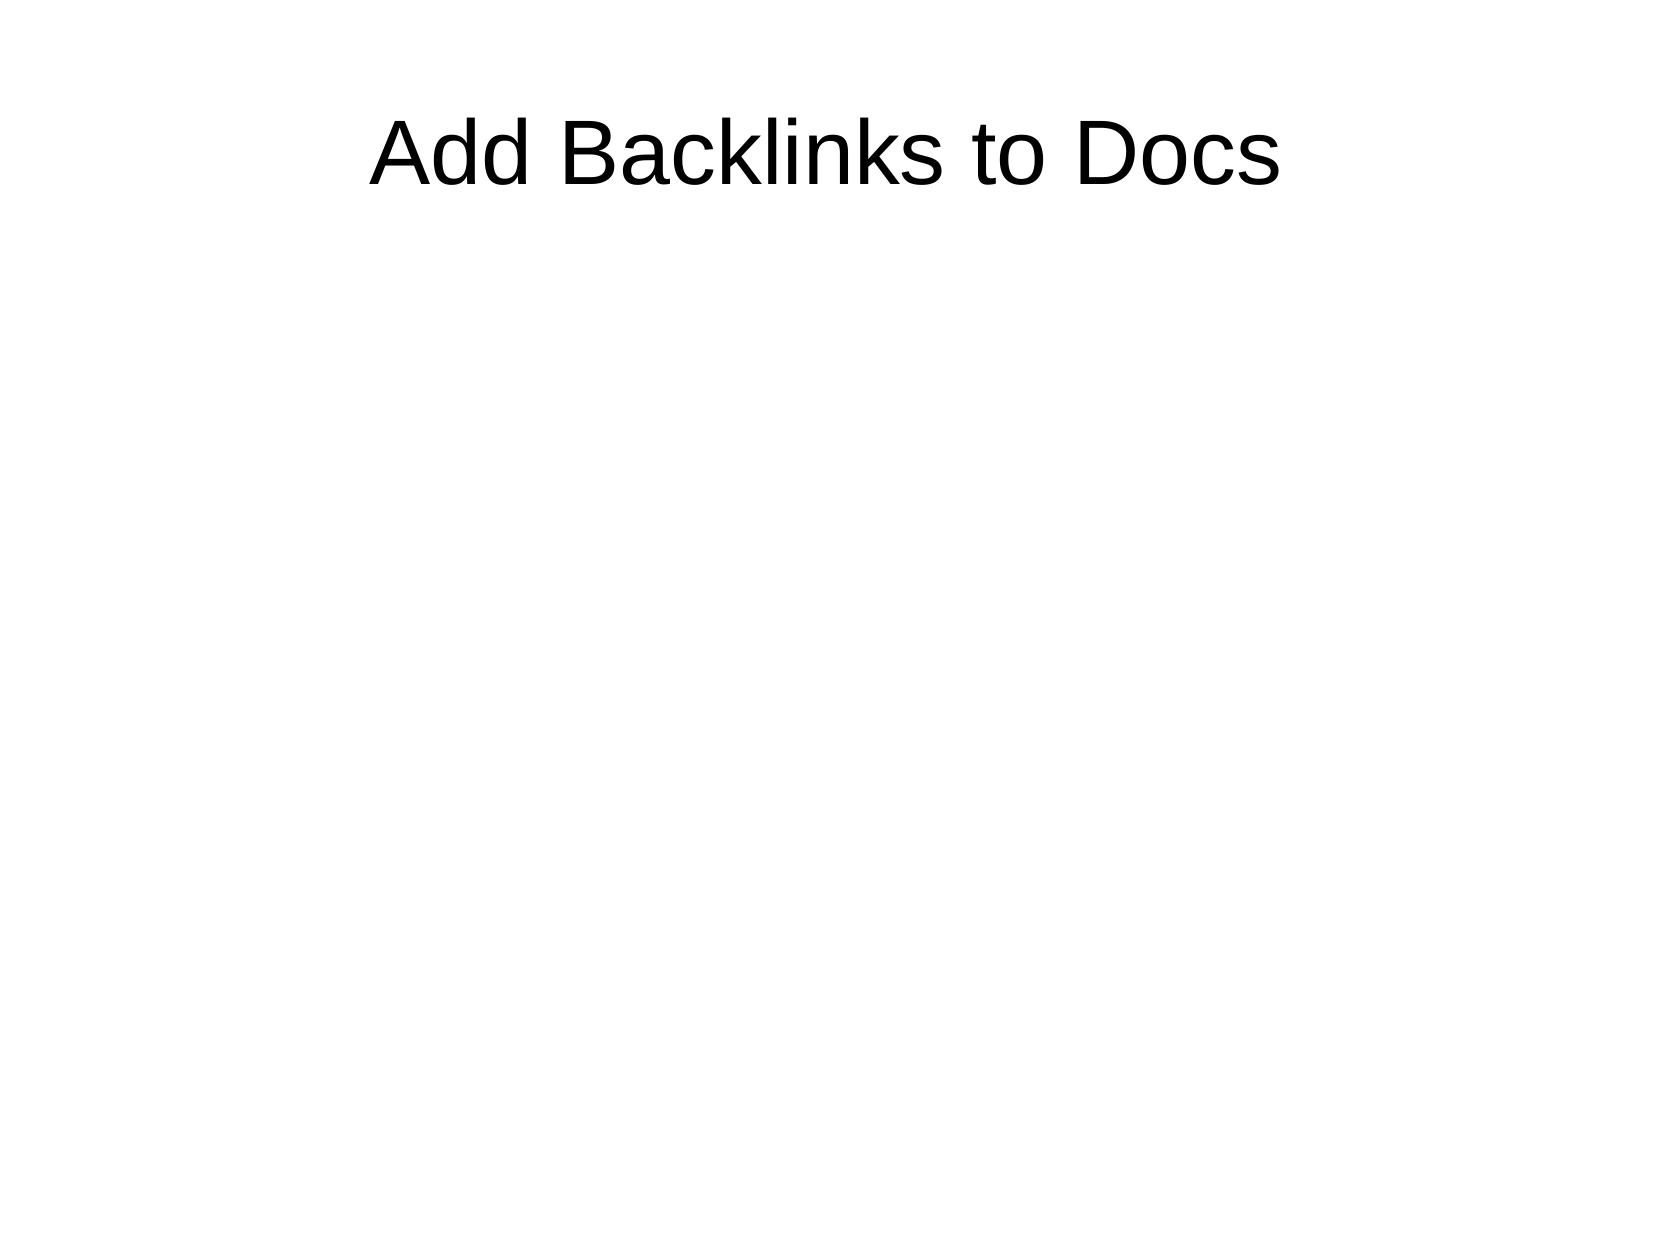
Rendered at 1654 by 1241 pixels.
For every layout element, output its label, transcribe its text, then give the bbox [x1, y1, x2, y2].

title Add Backlinks to Docs [82, 49, 1571, 257]
